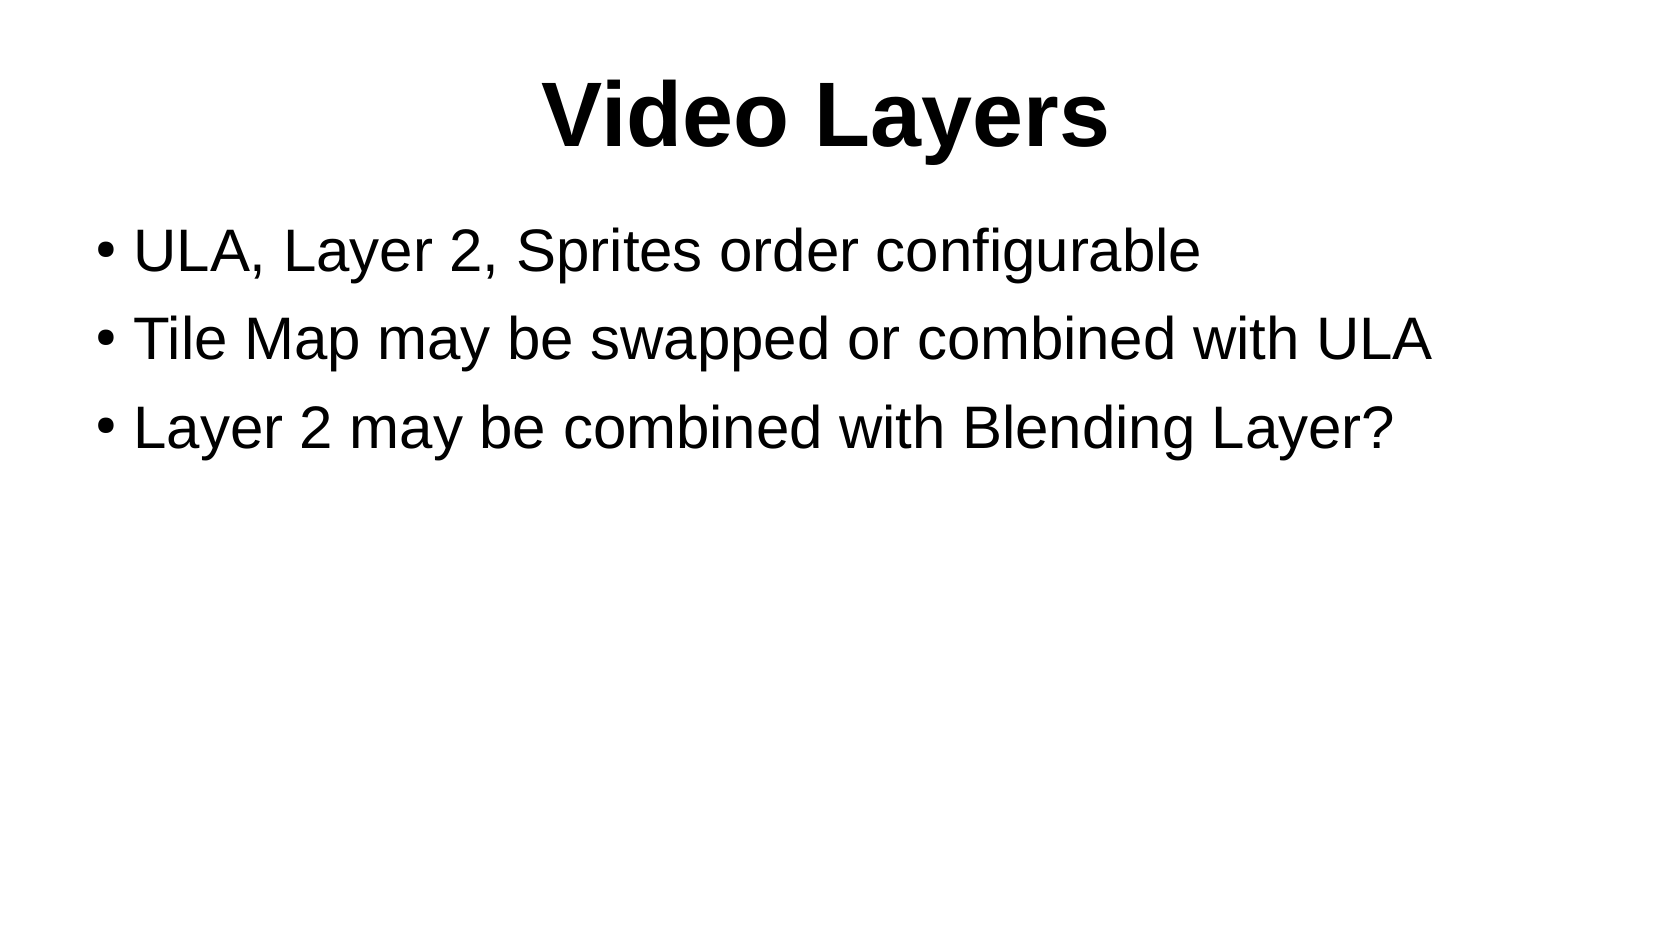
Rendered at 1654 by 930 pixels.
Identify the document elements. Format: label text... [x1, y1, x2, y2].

list ULA, Layer 2, Sprites order configurable Tile Map may be swapped or combined with ULA Layer 2 may be combined with Blending Layer? [82, 217, 1571, 541]
title Video Layers [82, 37, 1571, 193]
